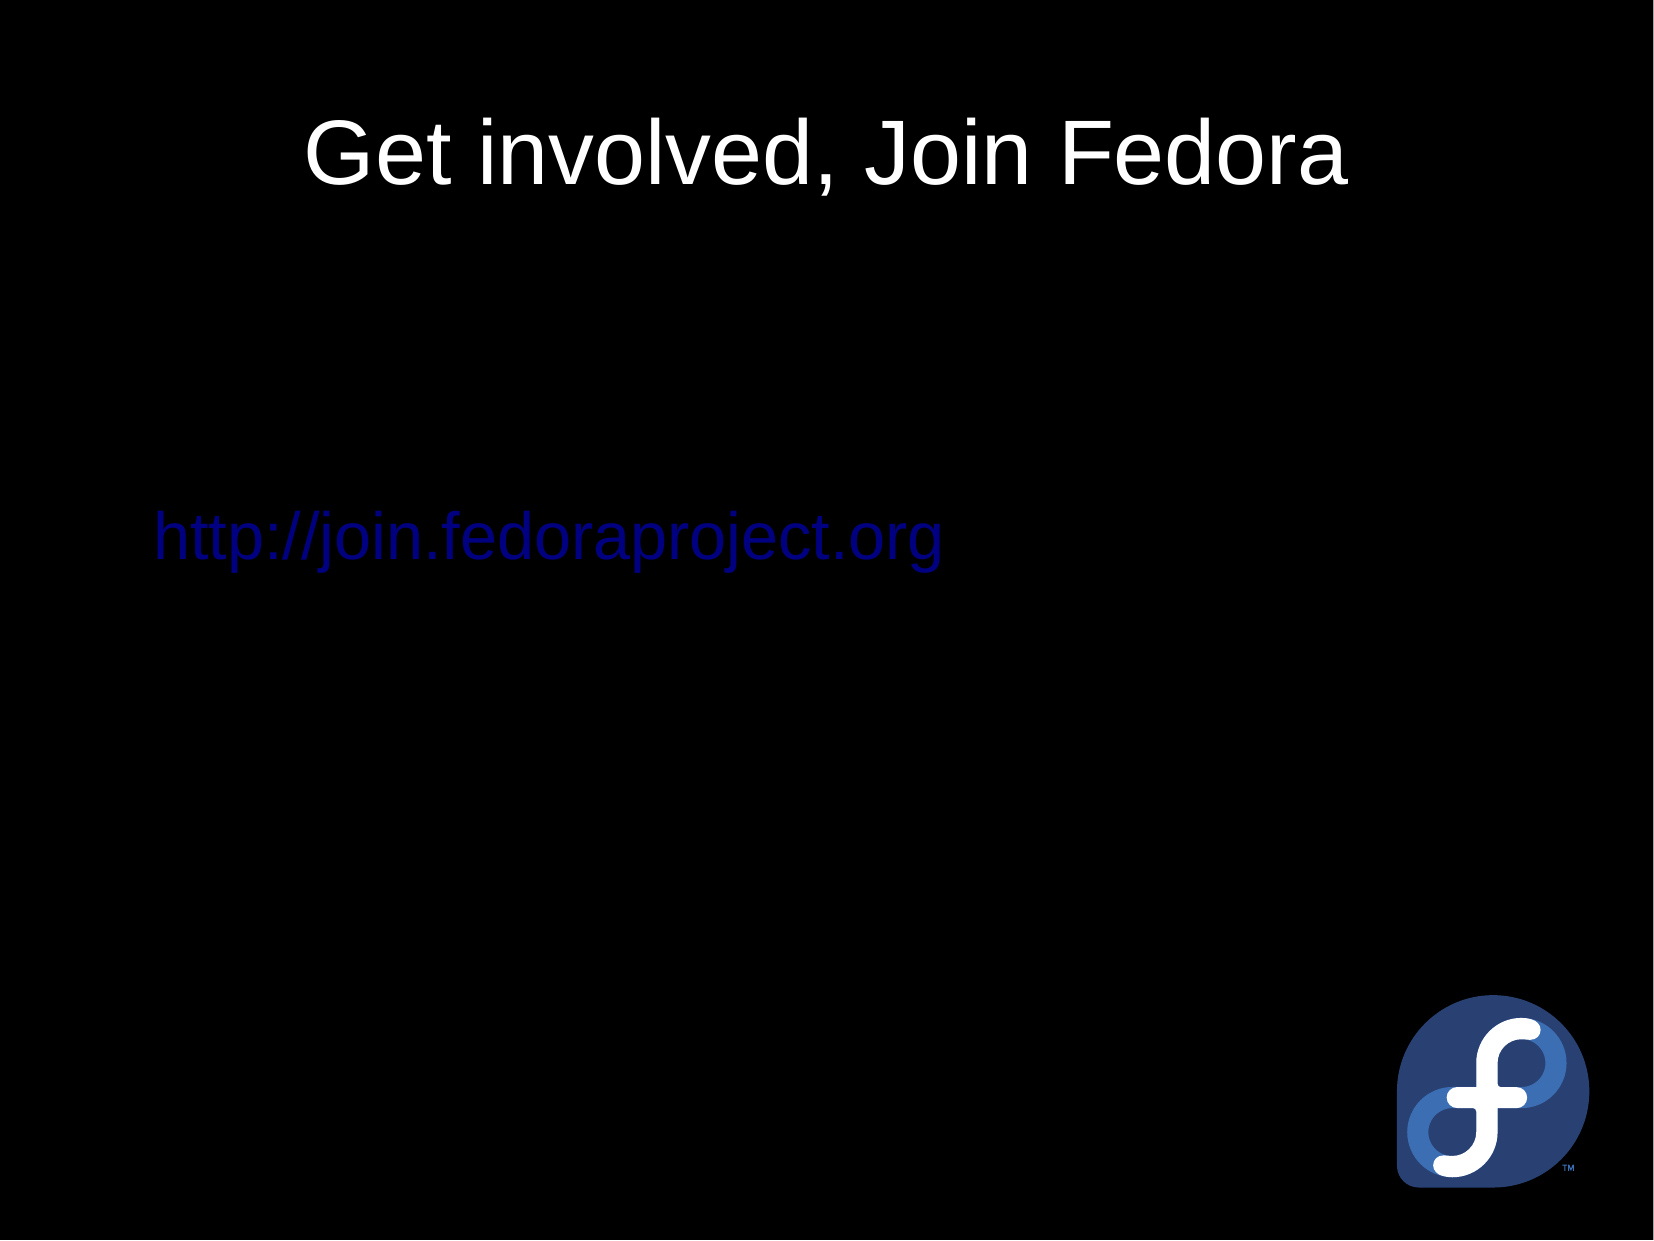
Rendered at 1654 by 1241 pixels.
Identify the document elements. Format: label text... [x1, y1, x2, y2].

picture [1396, 994, 1591, 1189]
list http://join.fedoraproject.org [82, 290, 1571, 1010]
title Get involved, Join Fedora [82, 49, 1571, 257]
